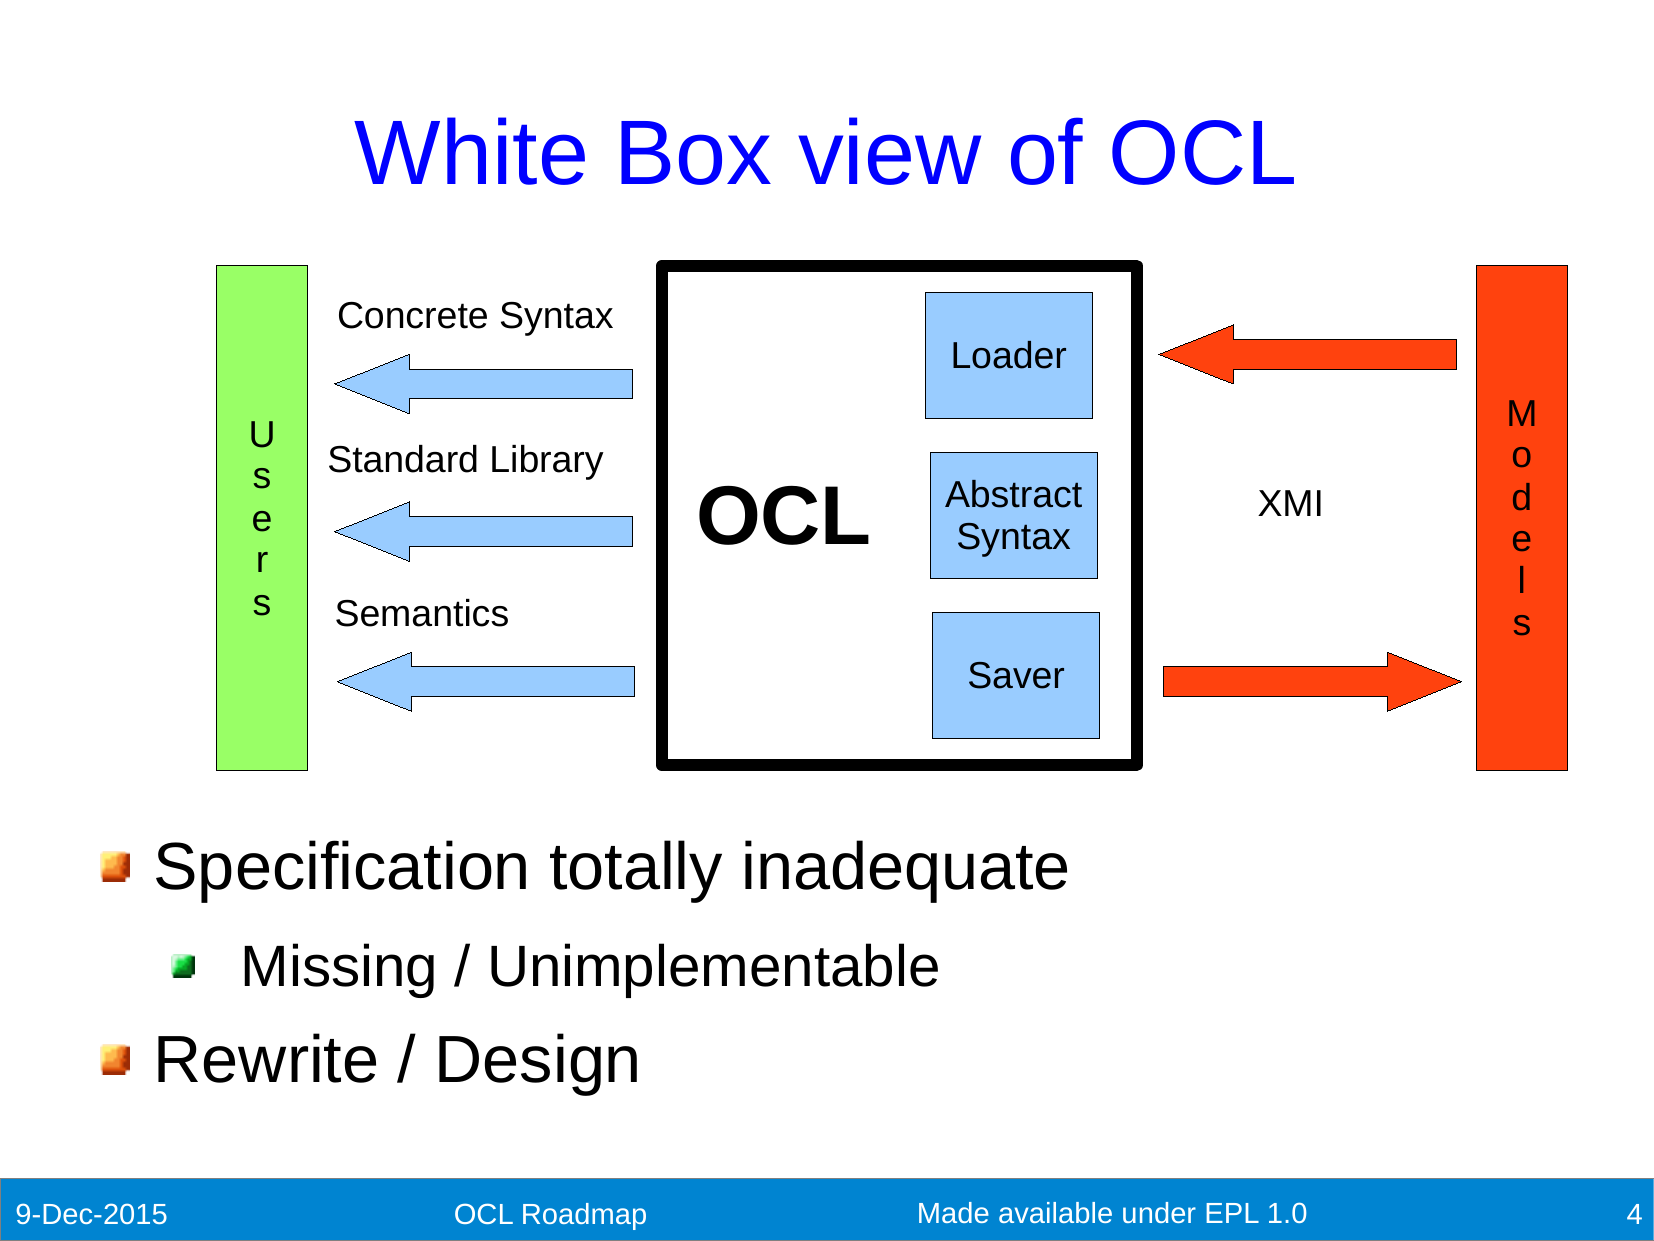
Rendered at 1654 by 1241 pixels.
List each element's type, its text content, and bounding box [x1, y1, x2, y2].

text_box [334, 354, 633, 414]
text_box Abstract Syntax [930, 452, 1098, 579]
text_box OCL [661, 265, 1137, 766]
text_box Semantics [319, 585, 657, 643]
text_box U s e r s [216, 265, 308, 771]
text_box Standard Library [312, 430, 650, 488]
text_box [1163, 652, 1462, 712]
text_box Loader [925, 292, 1093, 419]
text_box Saver [932, 612, 1100, 739]
text_box [334, 501, 633, 562]
text_box [337, 652, 635, 712]
text_box [1158, 324, 1457, 384]
text_box M o d e l s [1476, 532, 1568, 771]
text_box Concrete Syntax [322, 287, 660, 345]
list Specification totally inadequate Missing / Unimplementable Rewrite / Design [82, 829, 1571, 1109]
text_box M o d e l s [1476, 265, 1568, 474]
text_box XMI [1242, 474, 1580, 532]
title White Box view of OCL [82, 49, 1571, 257]
